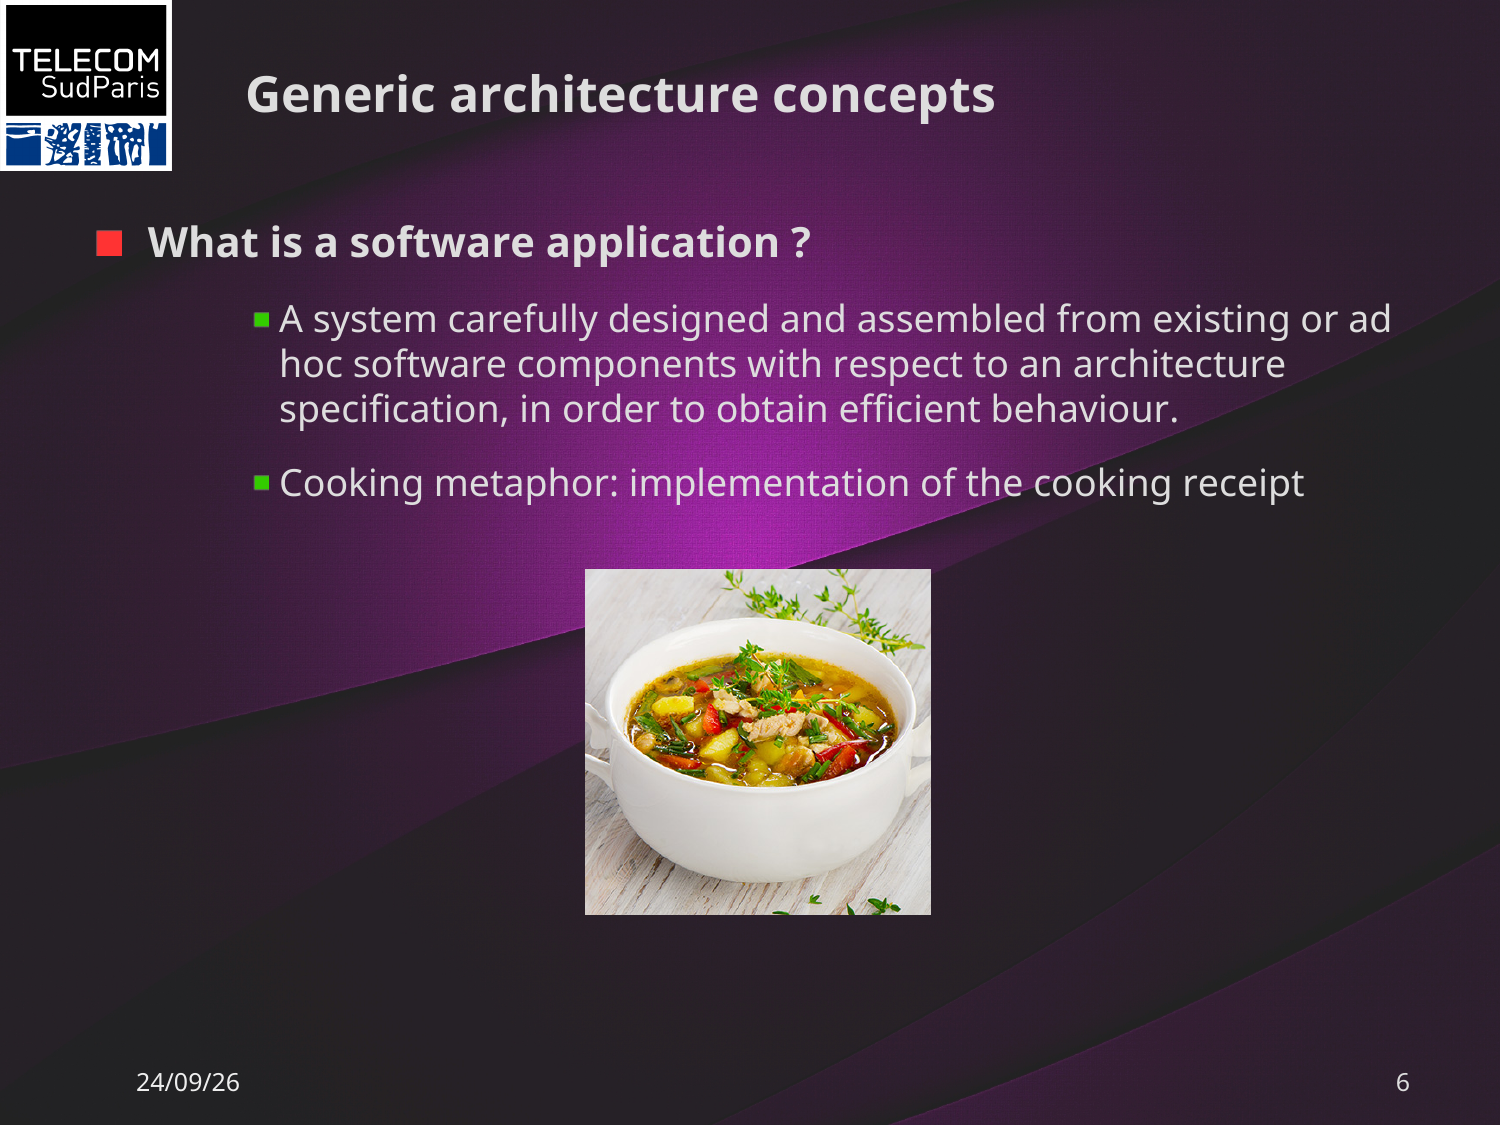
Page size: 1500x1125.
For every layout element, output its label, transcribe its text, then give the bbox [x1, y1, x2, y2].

picture [0, 0, 1500, 1125]
list What is a software application ? A system carefully designed and assembled from existing or ad hoc software components with respect to an architecture specification, in order to obtain efficient behaviour. Cooking metaphor: implementation of the cooking receipt [76, 207, 1427, 977]
title Generic architecture concepts [230, 19, 1429, 165]
